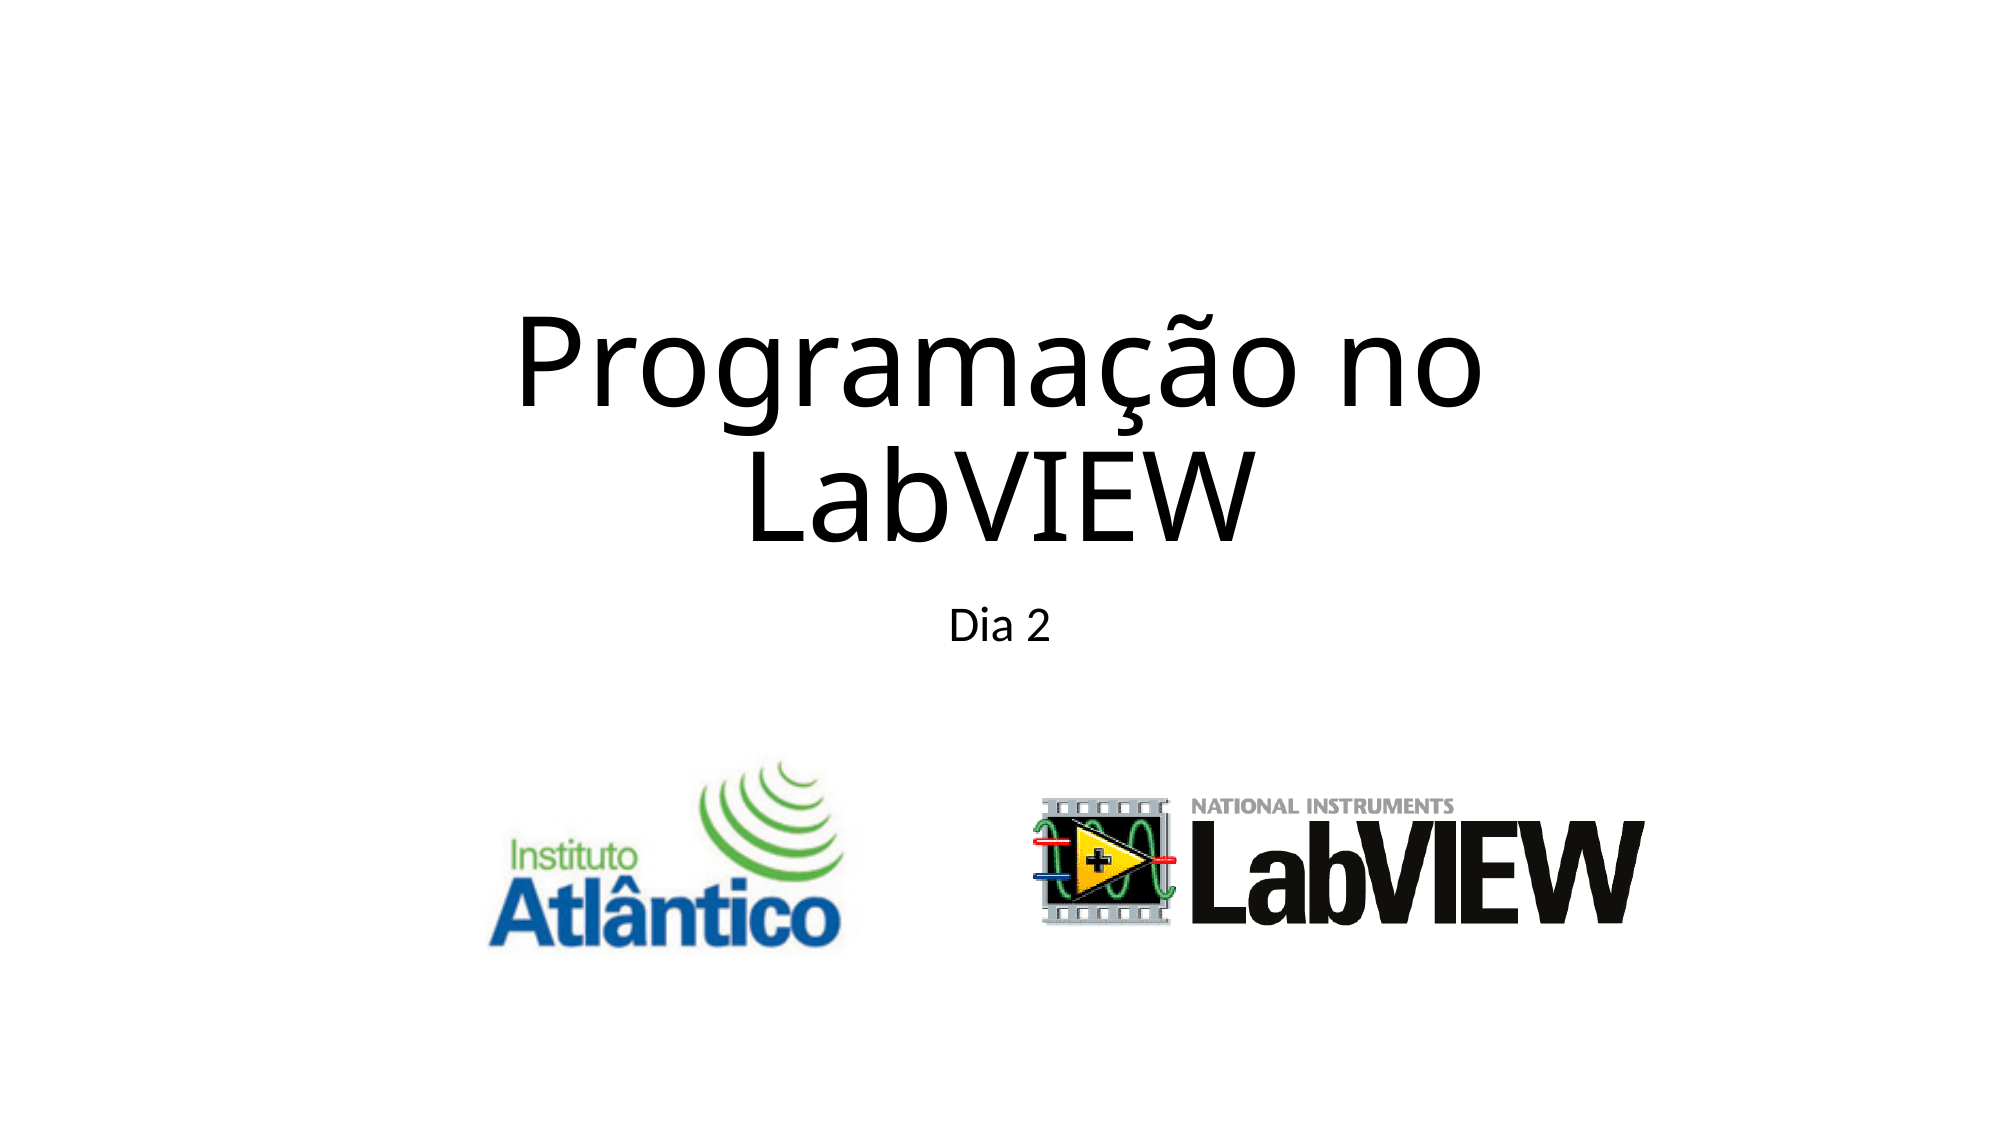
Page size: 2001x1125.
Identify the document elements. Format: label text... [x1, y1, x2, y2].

title Programação no LabVIEW [249, 184, 1750, 576]
picture [1028, 784, 1655, 941]
subtitle Dia 2 [249, 590, 1750, 863]
picture [401, 685, 933, 1040]
